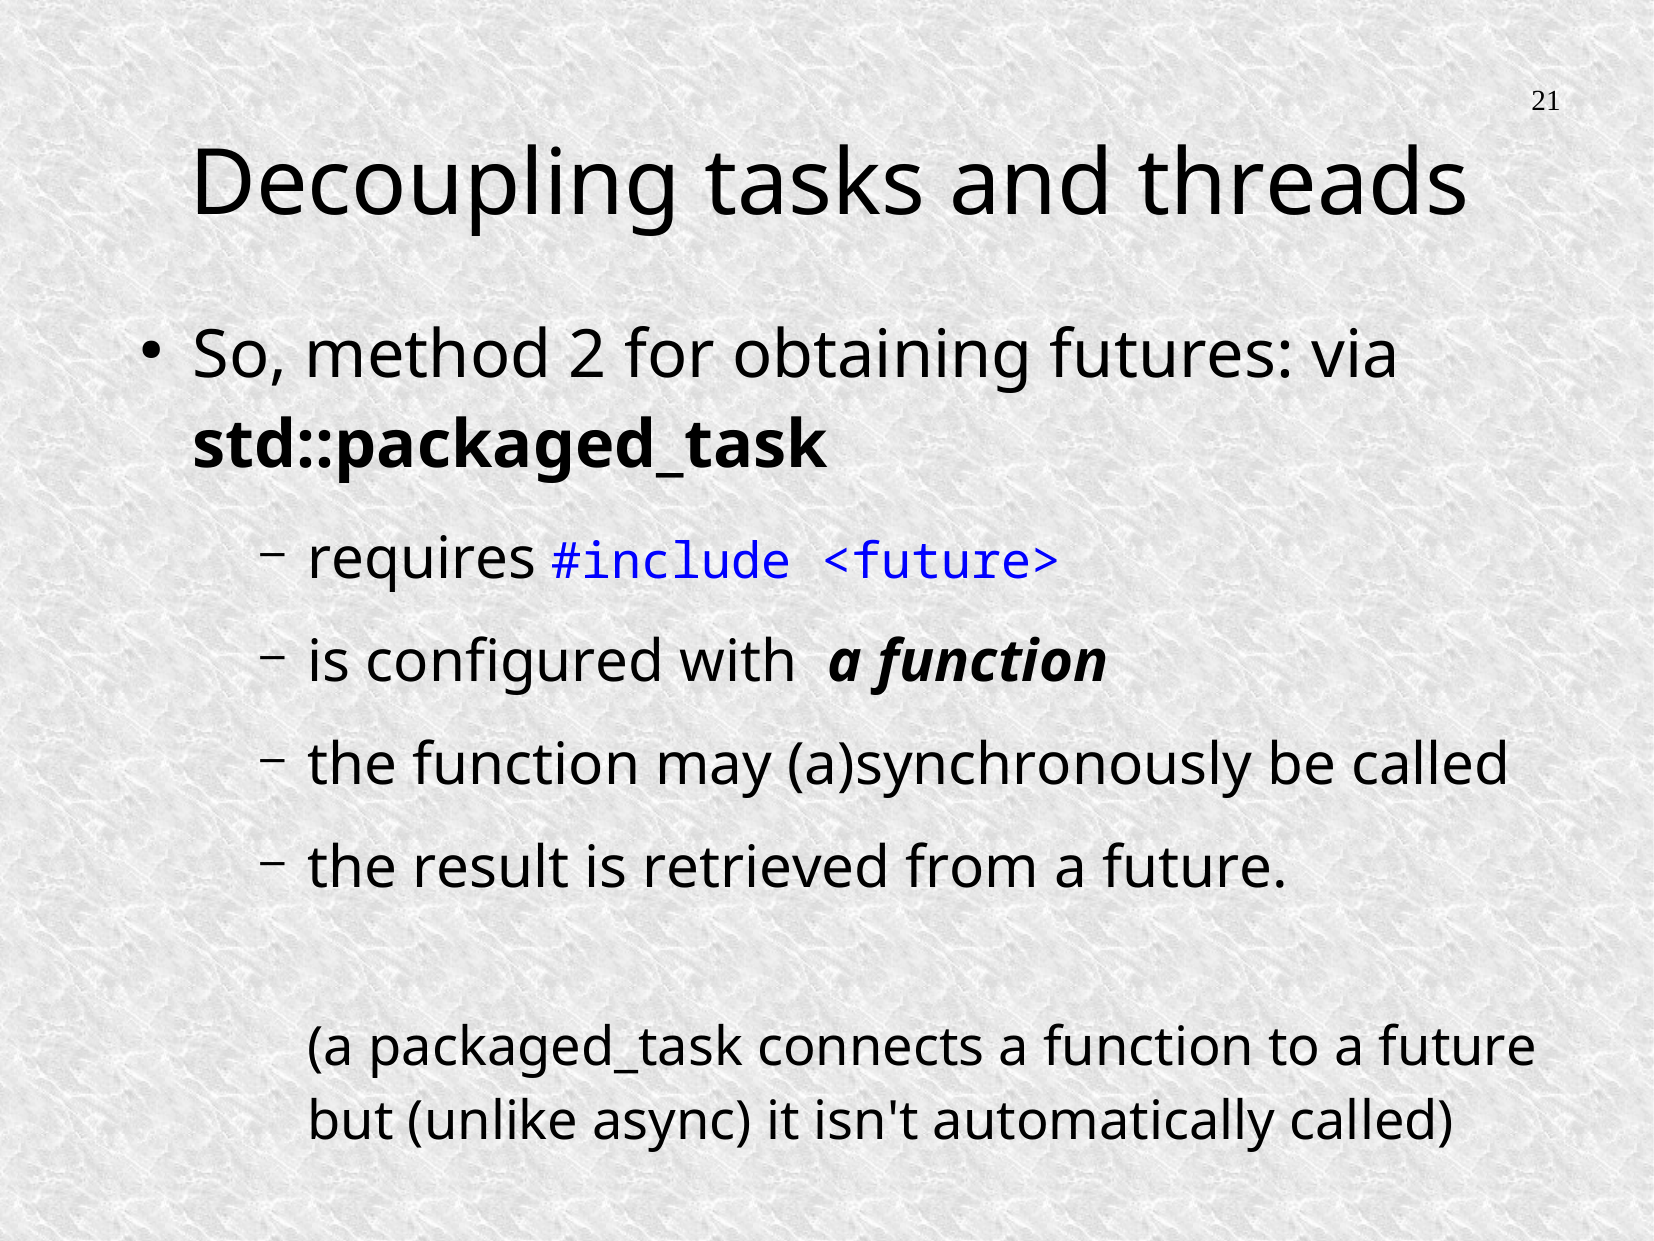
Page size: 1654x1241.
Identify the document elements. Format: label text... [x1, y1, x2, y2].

list So, method 2 for obtaining futures: via std::packaged_task requires #include <future> is configured with a function the function may (a)synchronously be called the result is retrieved from a future. (a packaged_task connects a function to a future but (unlike async) it isn't automatically called) [121, 305, 1579, 1181]
title Decoupling tasks and threads [123, 73, 1536, 284]
picture [0, 0, 1654, 1241]
